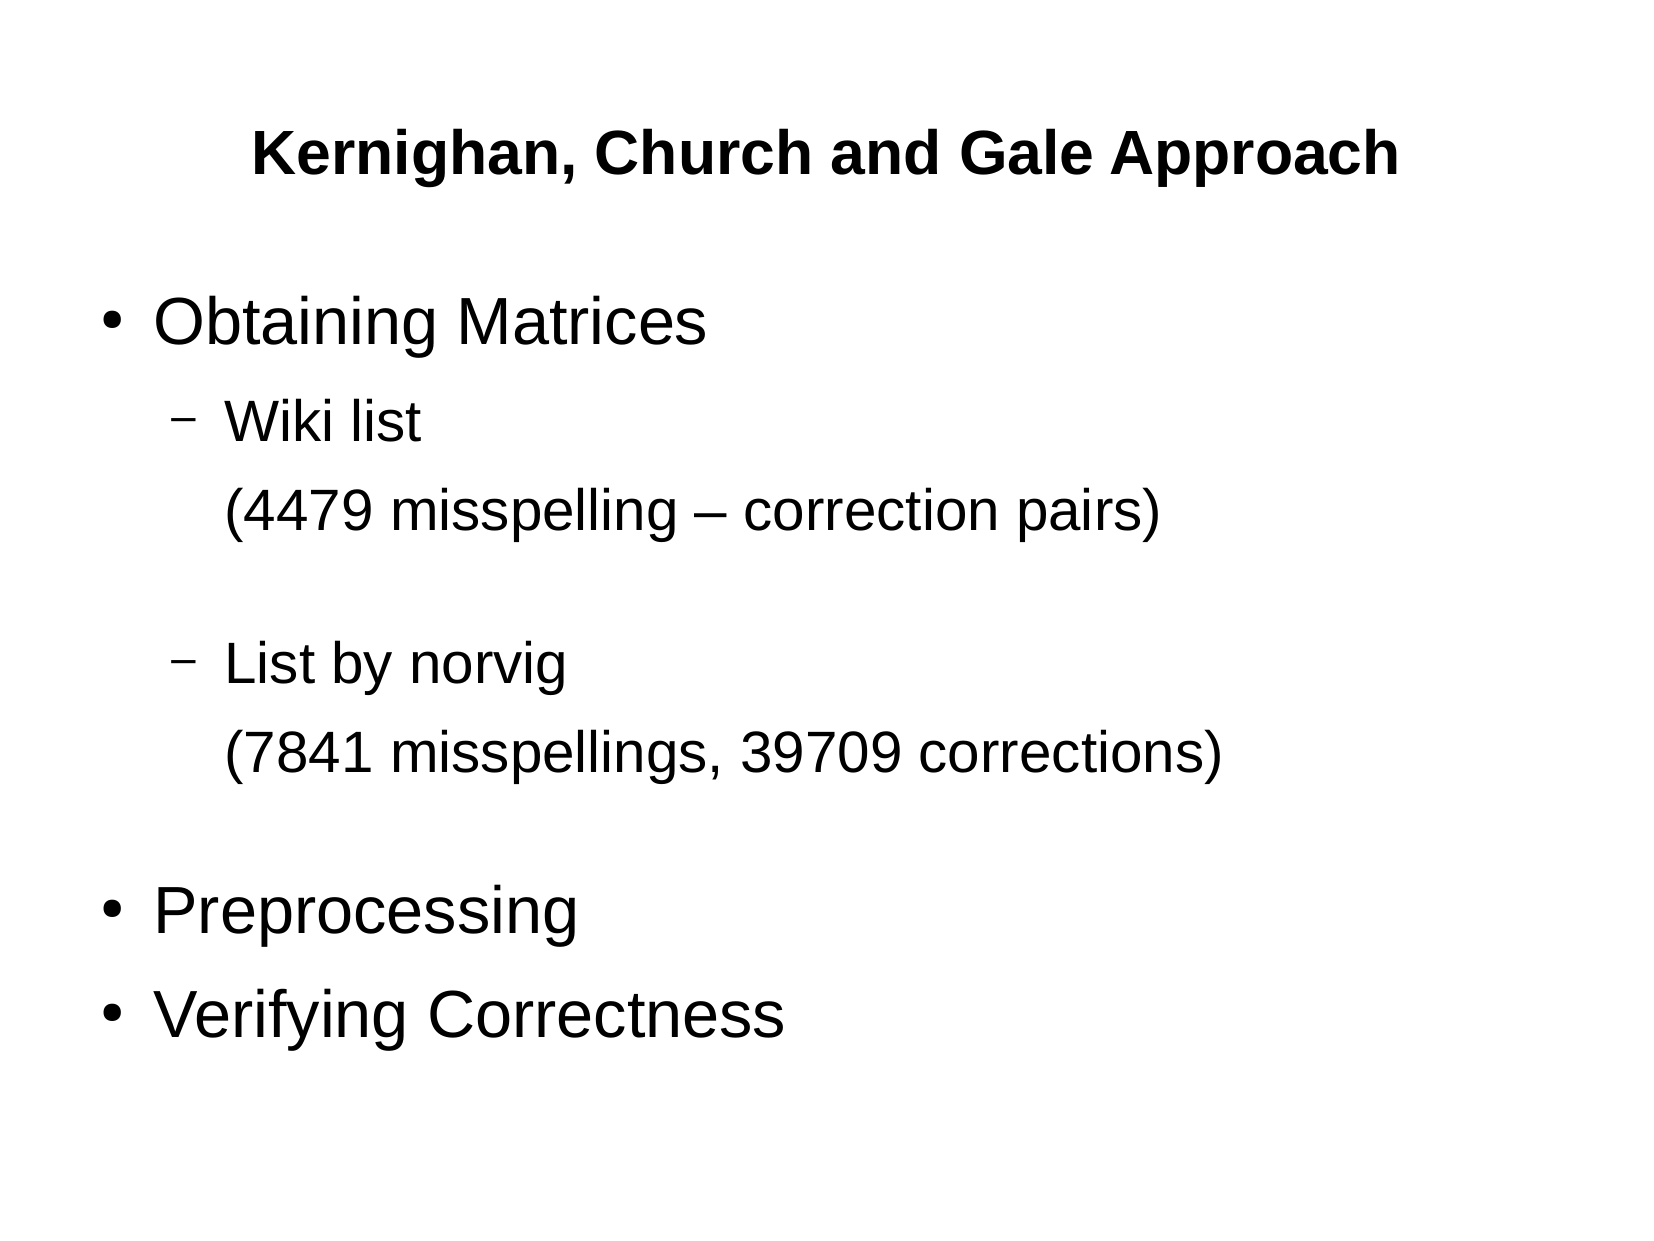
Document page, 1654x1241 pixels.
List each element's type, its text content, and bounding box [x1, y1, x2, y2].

list Obtaining Matrices Wiki list (4479 misspelling – correction pairs) List by norvig (7841 misspellings, 39709 corrections) Preprocessing Verifying Correctness [82, 284, 1538, 1205]
title Kernighan, Church and Gale Approach [82, 49, 1571, 257]
